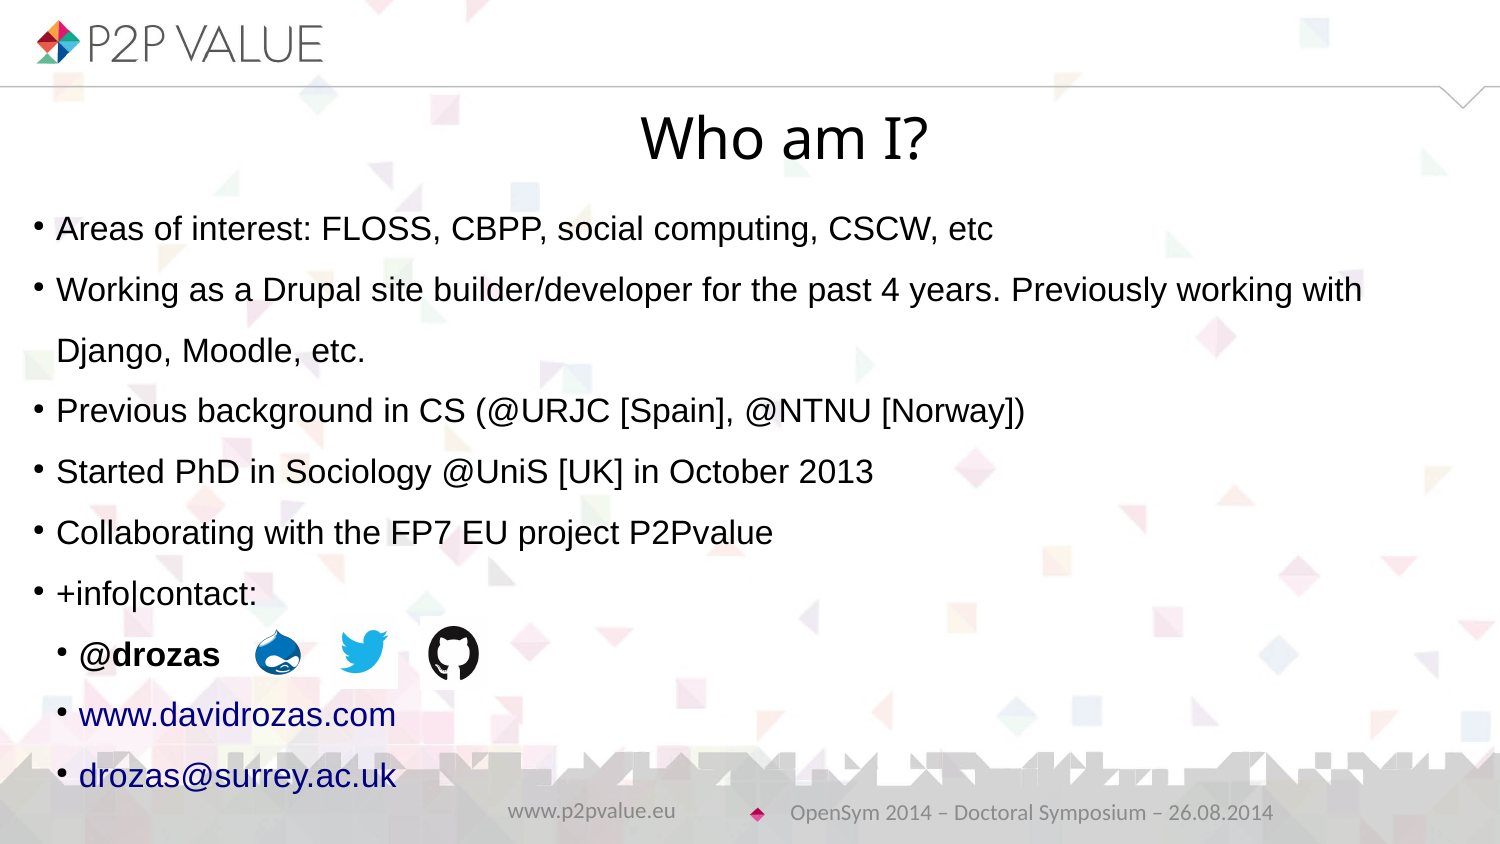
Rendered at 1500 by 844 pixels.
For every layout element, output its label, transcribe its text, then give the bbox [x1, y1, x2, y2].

picture [330, 614, 398, 690]
title Who am I? [324, 92, 1246, 180]
picture [0, 0, 1500, 844]
text_box www.p2pvalue.eu [501, 789, 720, 829]
subtitle Areas of interest: FLOSS, CBPP, social computing, CSCW, etc Working as a Drupal site builder/developer for the past 4 years. Previously working with Django, Moodle, etc. Previous background in CS (@URJC [Spain], @NTNU [Norway]) Started PhD in Sociology @UniS [UK] in October 2013 Collaborating with the FP7 EU project P2Pvalue +info|contact: @drozas www.davidrozas.com drozas@surrey.ac.uk [19, 180, 1500, 811]
picture [420, 616, 487, 691]
picture [255, 629, 301, 676]
text_box OpenSym 2014 – Doctoral Symposium – 26.08.2014 [777, 788, 1470, 834]
